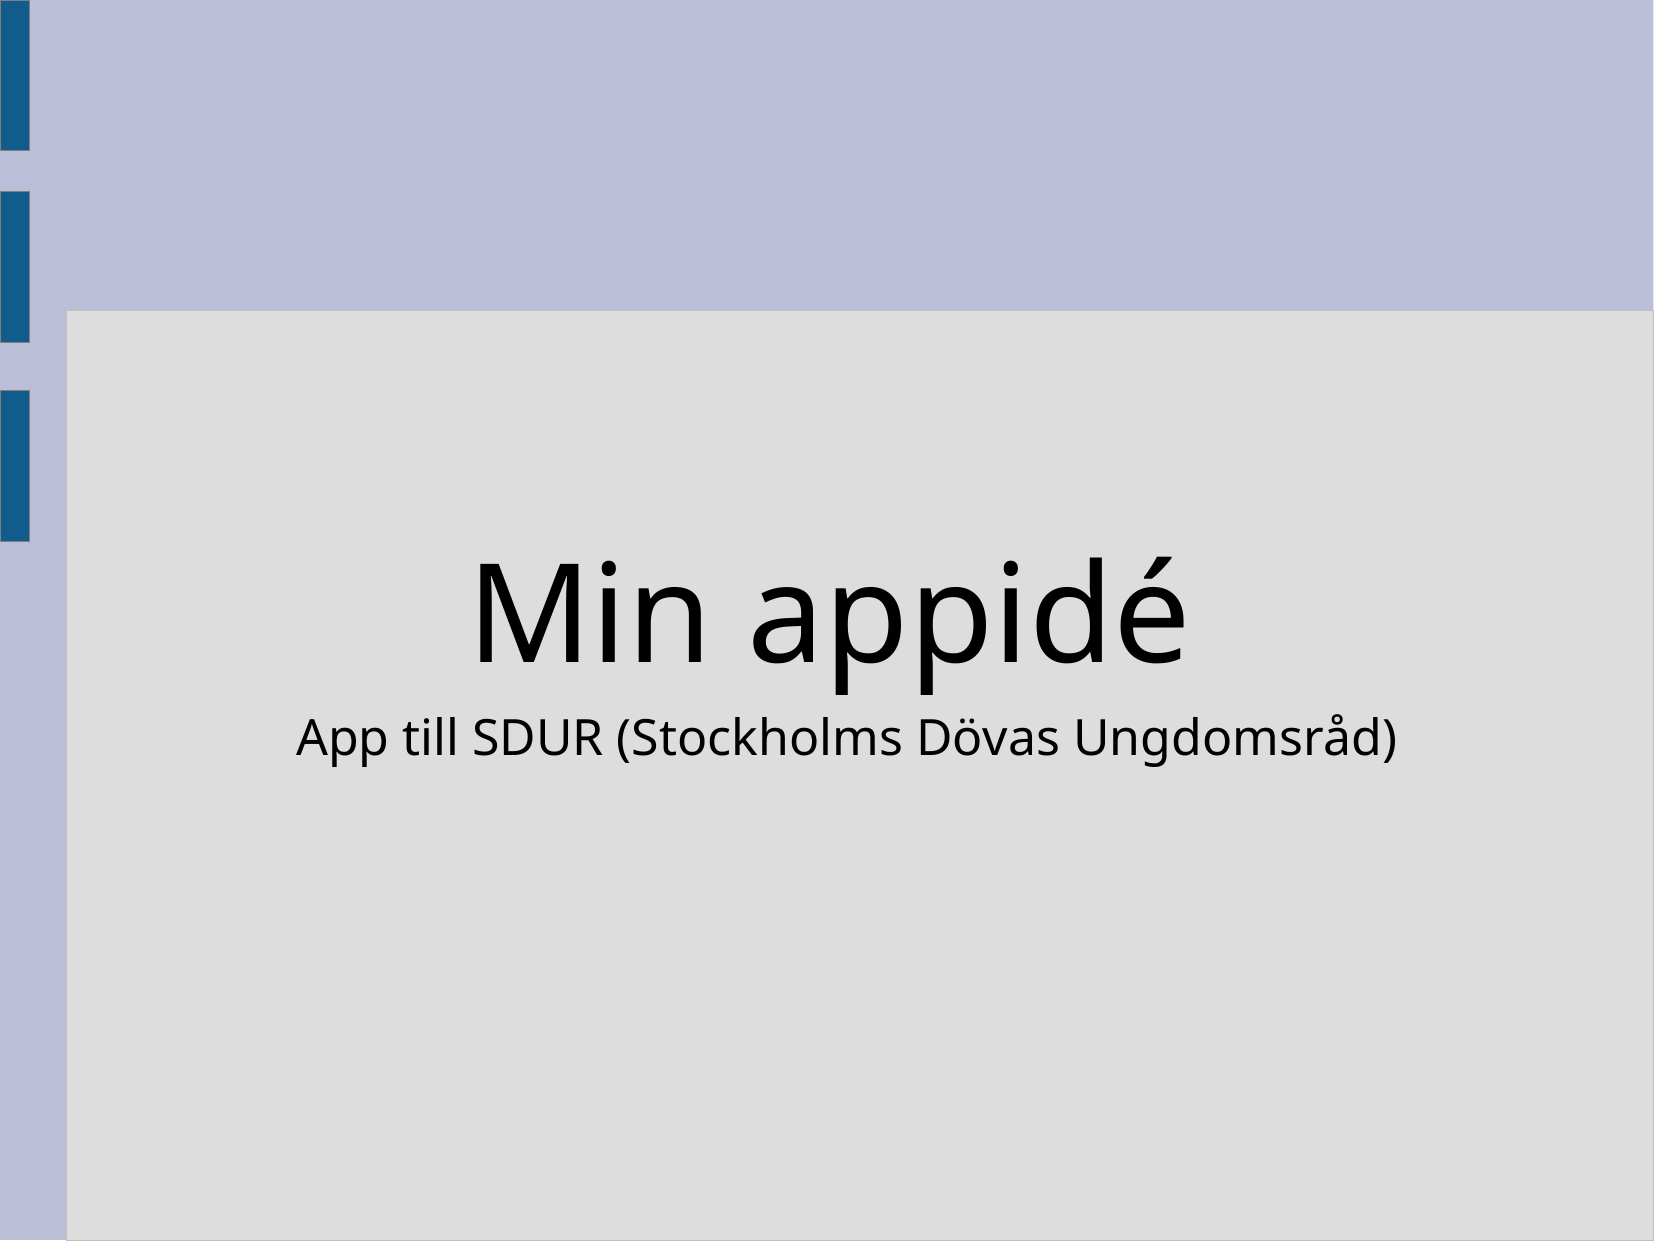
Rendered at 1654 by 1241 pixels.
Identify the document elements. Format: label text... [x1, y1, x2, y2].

subtitle Min appidé App till SDUR (Stockholms Dövas Ungdomsråd) [123, 252, 1536, 1034]
